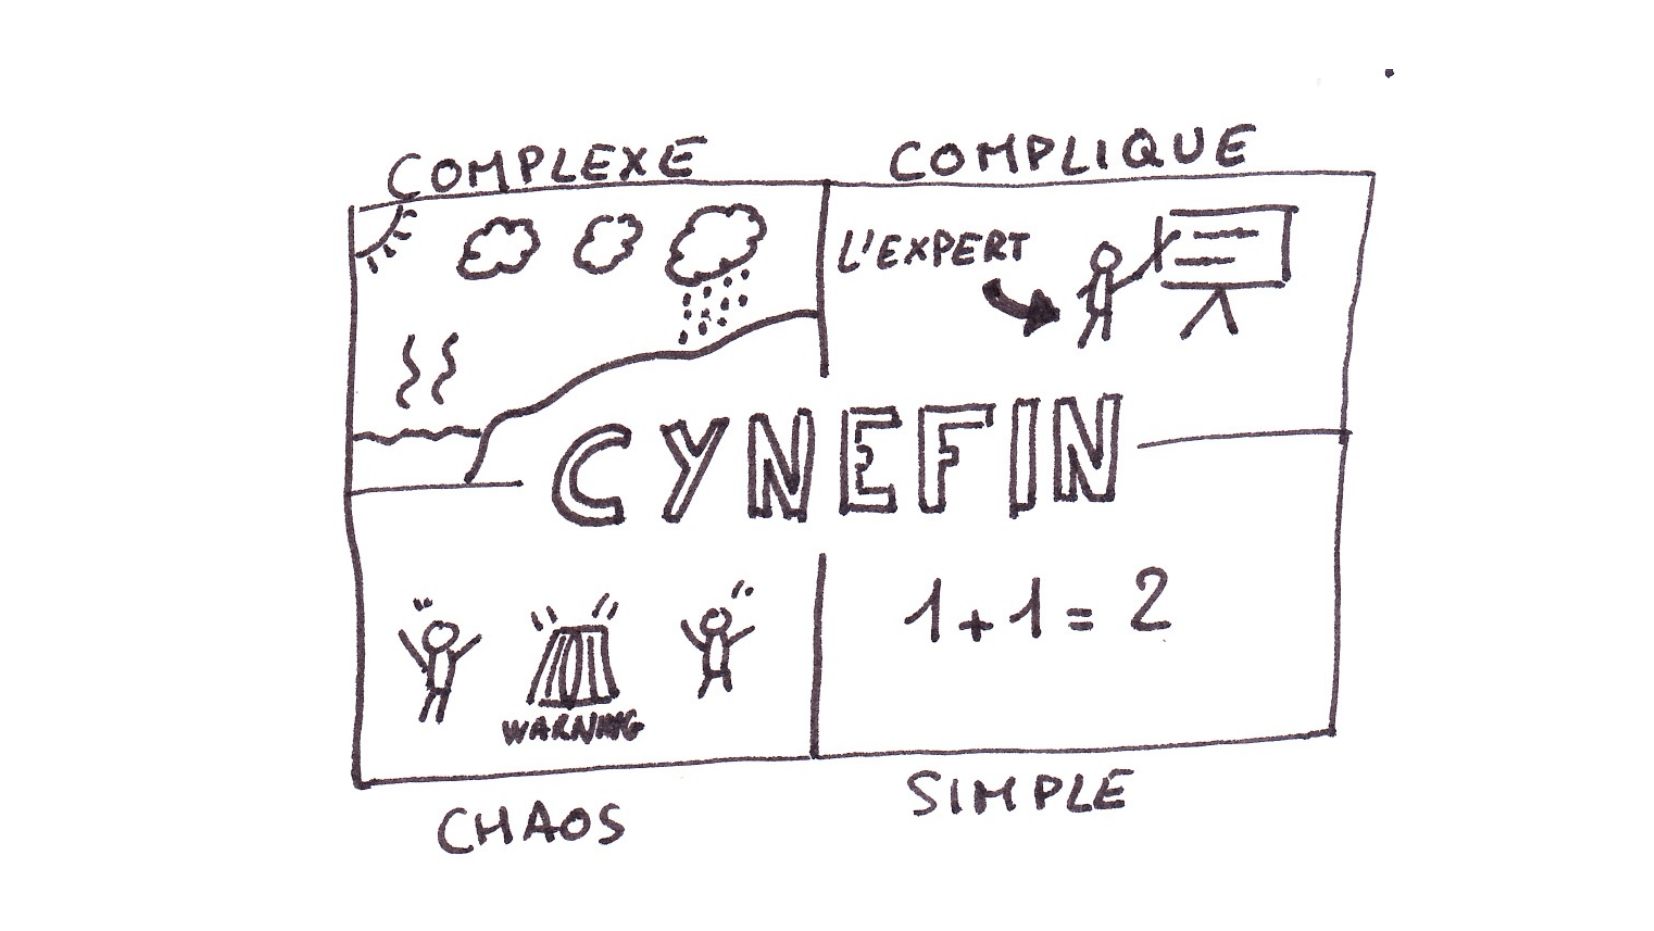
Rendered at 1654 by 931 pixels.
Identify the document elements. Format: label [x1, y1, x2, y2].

picture [263, 69, 1396, 871]
